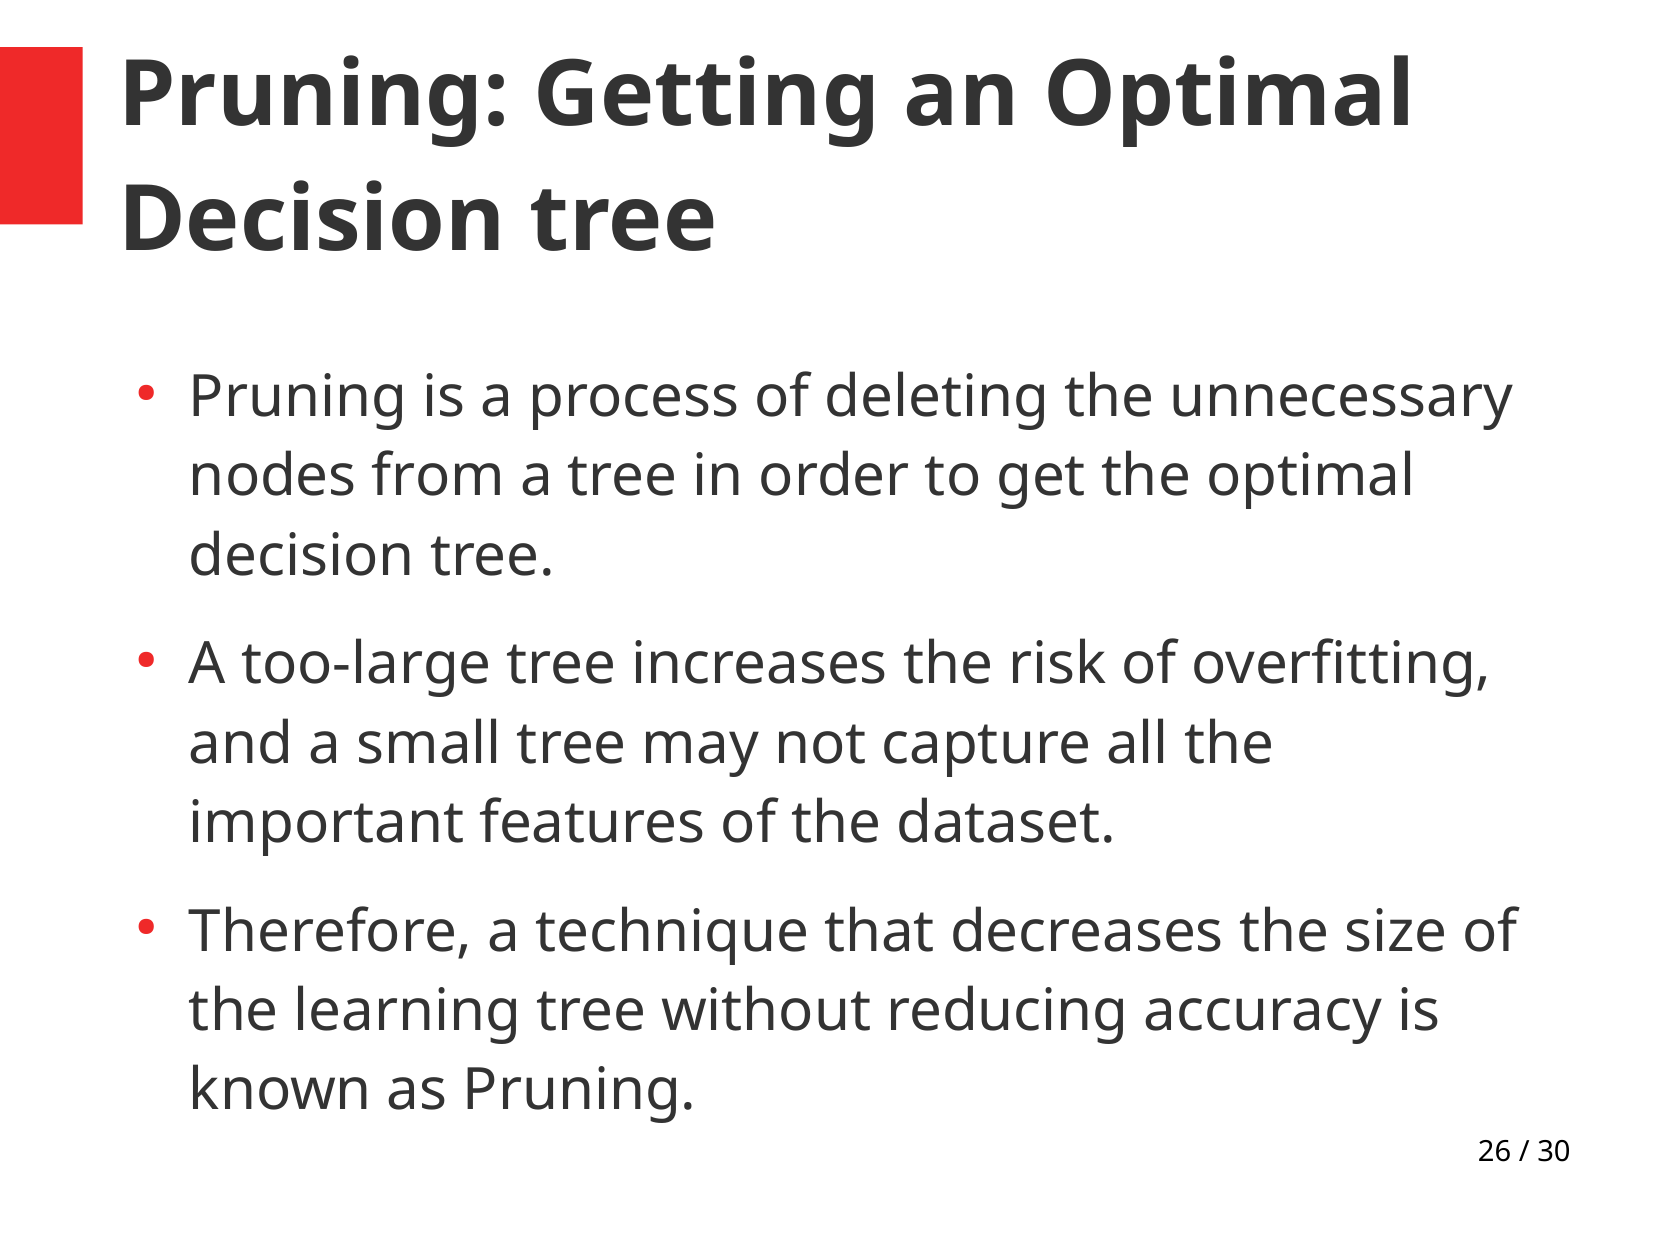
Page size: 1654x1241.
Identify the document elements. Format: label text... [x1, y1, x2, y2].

list Pruning is a process of deleting the unnecessary nodes from a tree in order to get the optimal decision tree. A too-large tree increases the risk of overfitting, and a small tree may not capture all the important features of the dataset. Therefore, a technique that decreases the size of the learning tree without reducing accuracy is known as Pruning. [118, 354, 1536, 1074]
title Pruning: Getting an Optimal Decision tree [118, 28, 1571, 278]
